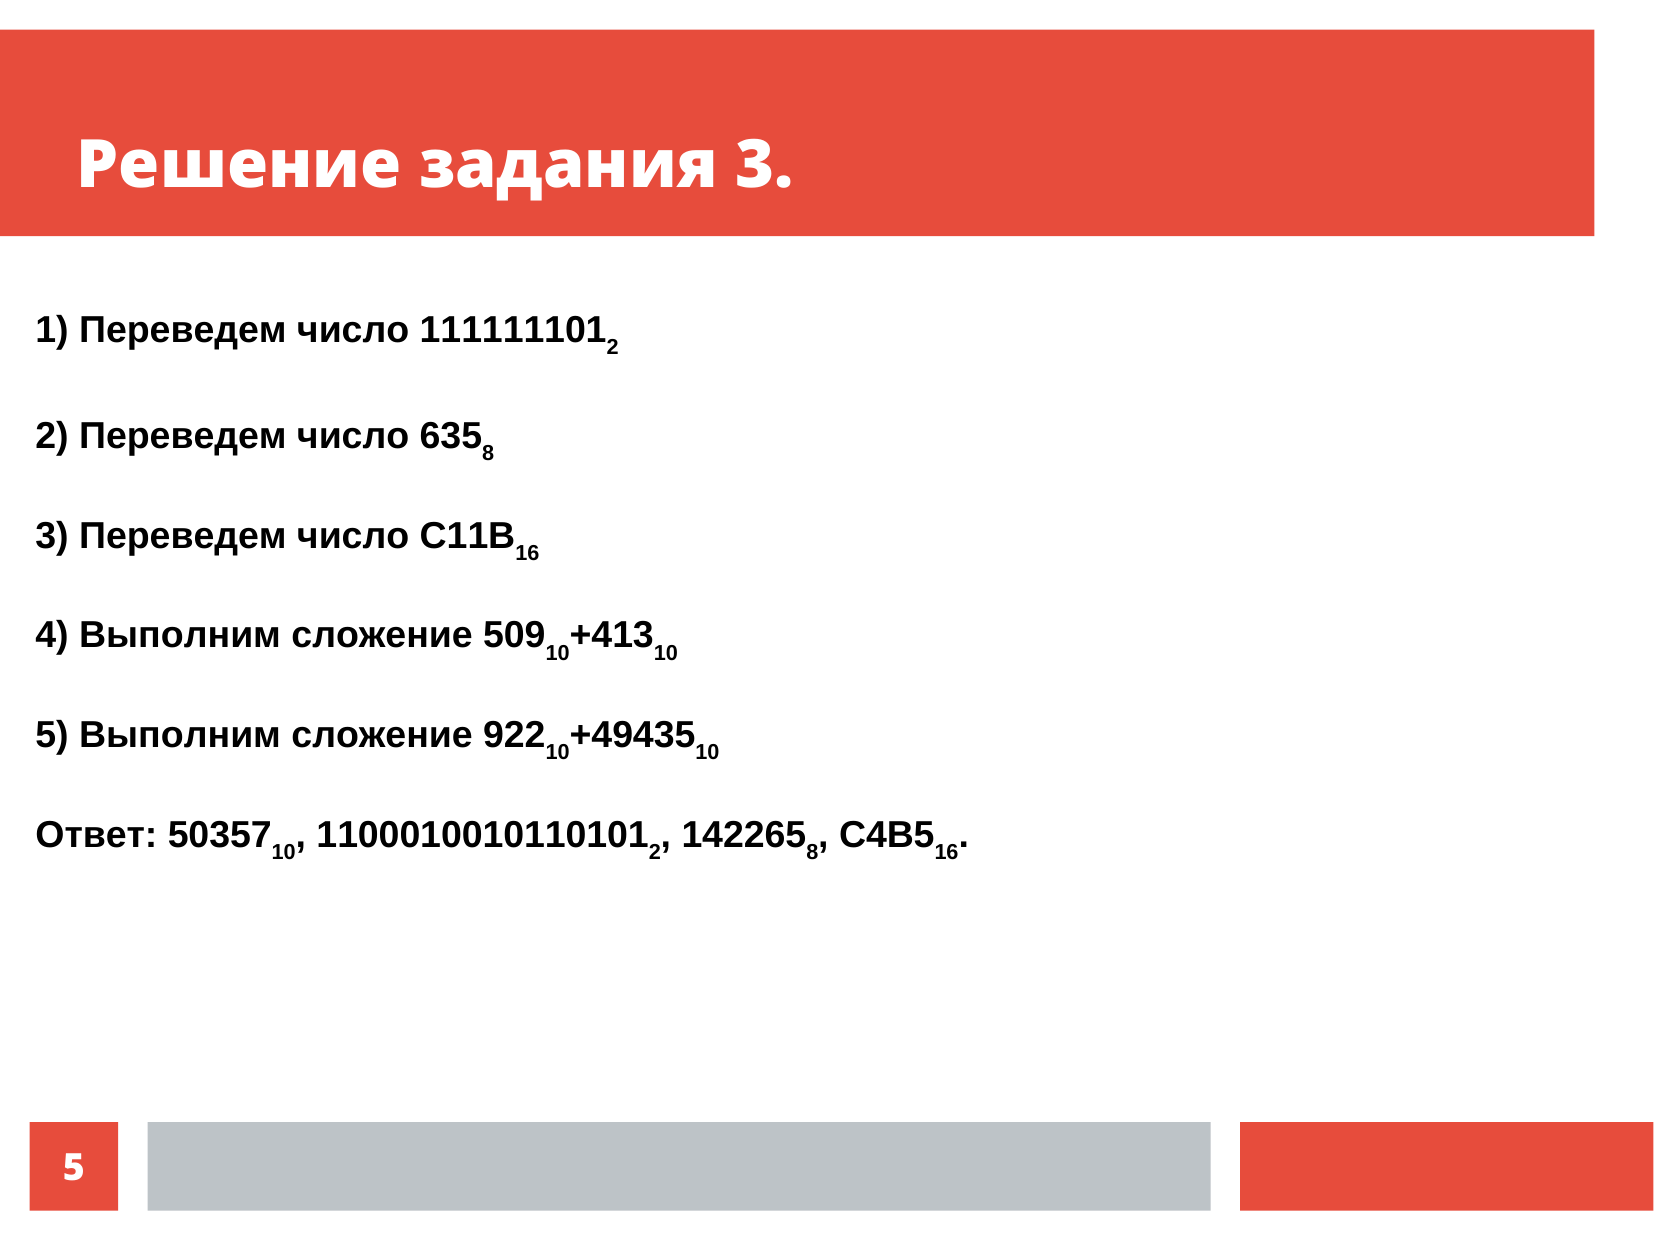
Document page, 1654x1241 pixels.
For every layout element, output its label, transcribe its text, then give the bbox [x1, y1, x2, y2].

title Решение задания 3. [76, 59, 1613, 207]
list 1) Переведем число 1111111012 2) Переведем число 6358 3) Переведем число C11B16 4) Выполним сложение 50910+41310 5) Выполним сложение 92210+4943510 Ответ: 5035710, 11000100101101012, 1422658, C4B516. [35, 283, 1542, 1052]
